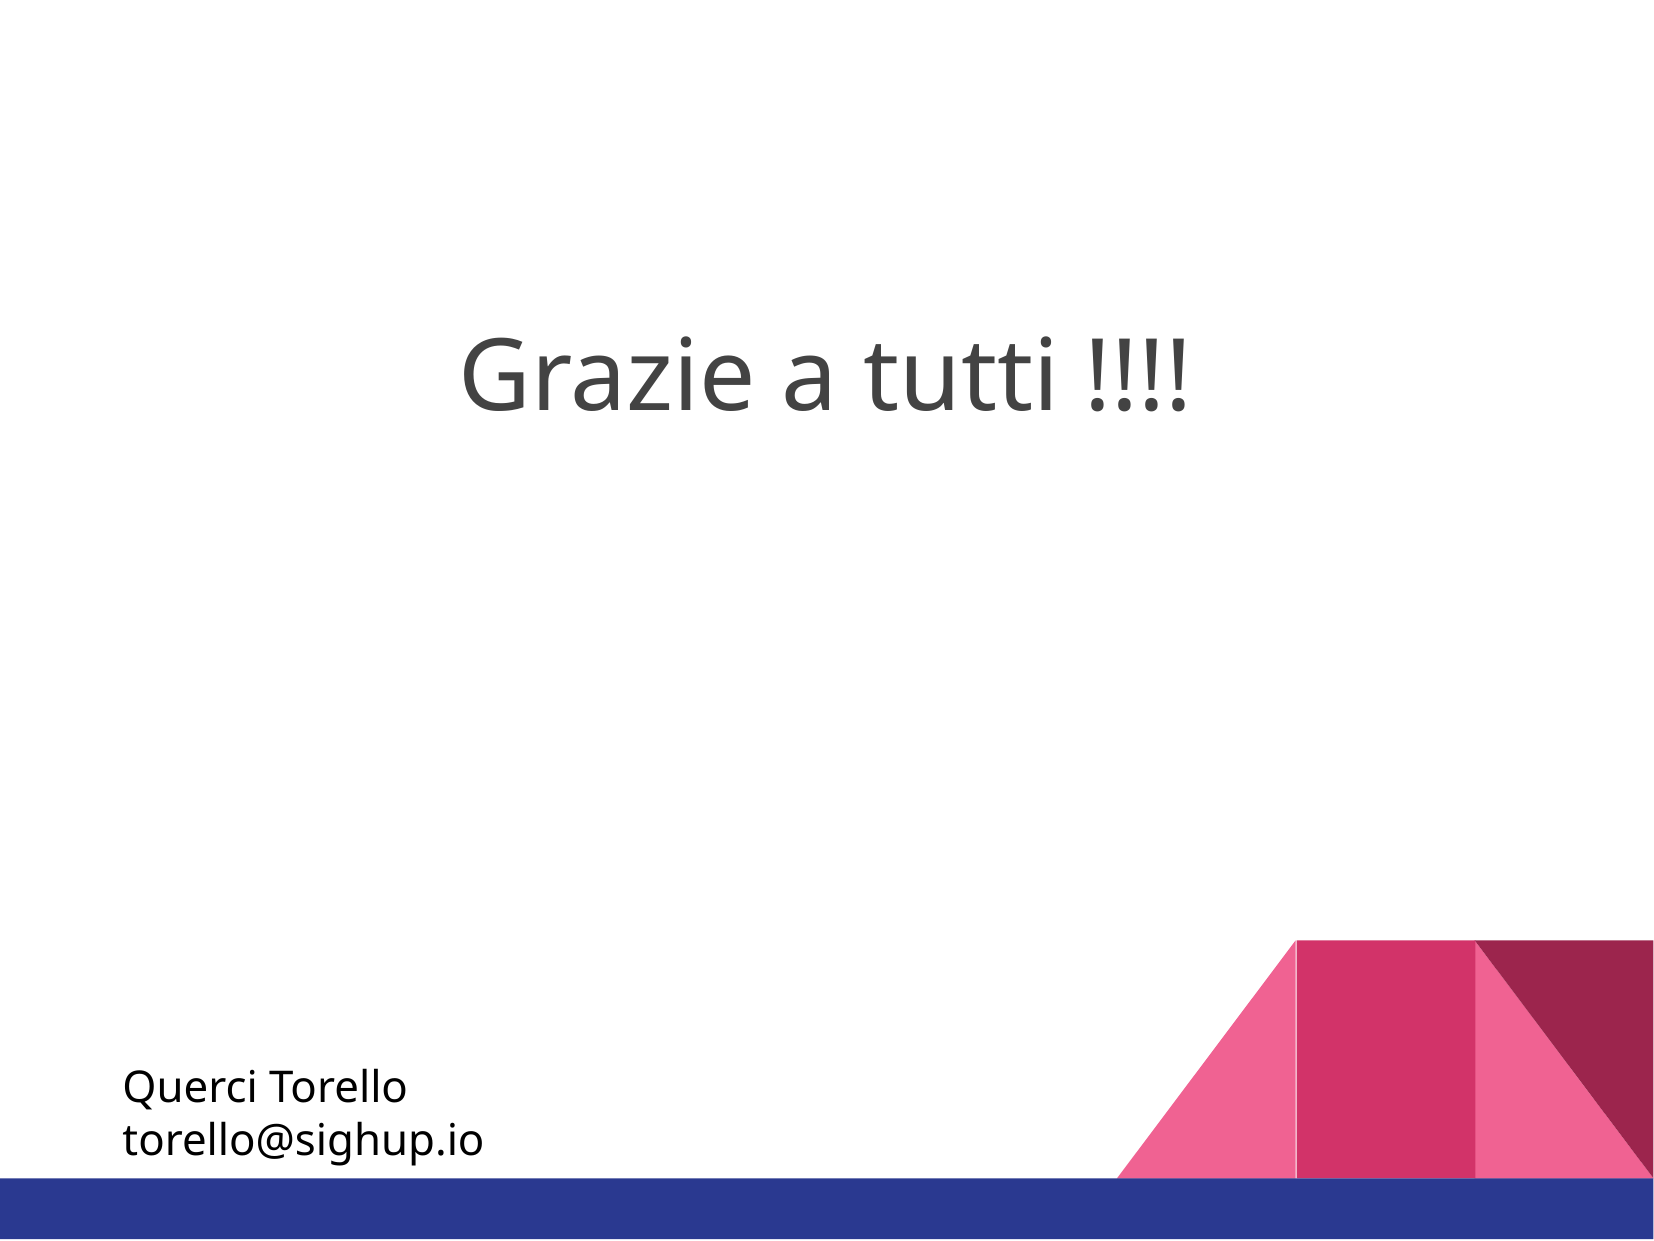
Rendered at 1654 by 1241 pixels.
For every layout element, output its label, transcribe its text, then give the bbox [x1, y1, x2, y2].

list Grazie a tutti !!!! [55, 295, 1597, 503]
text_box Querci Torello torello@sighup.io [107, 571, 1595, 1105]
